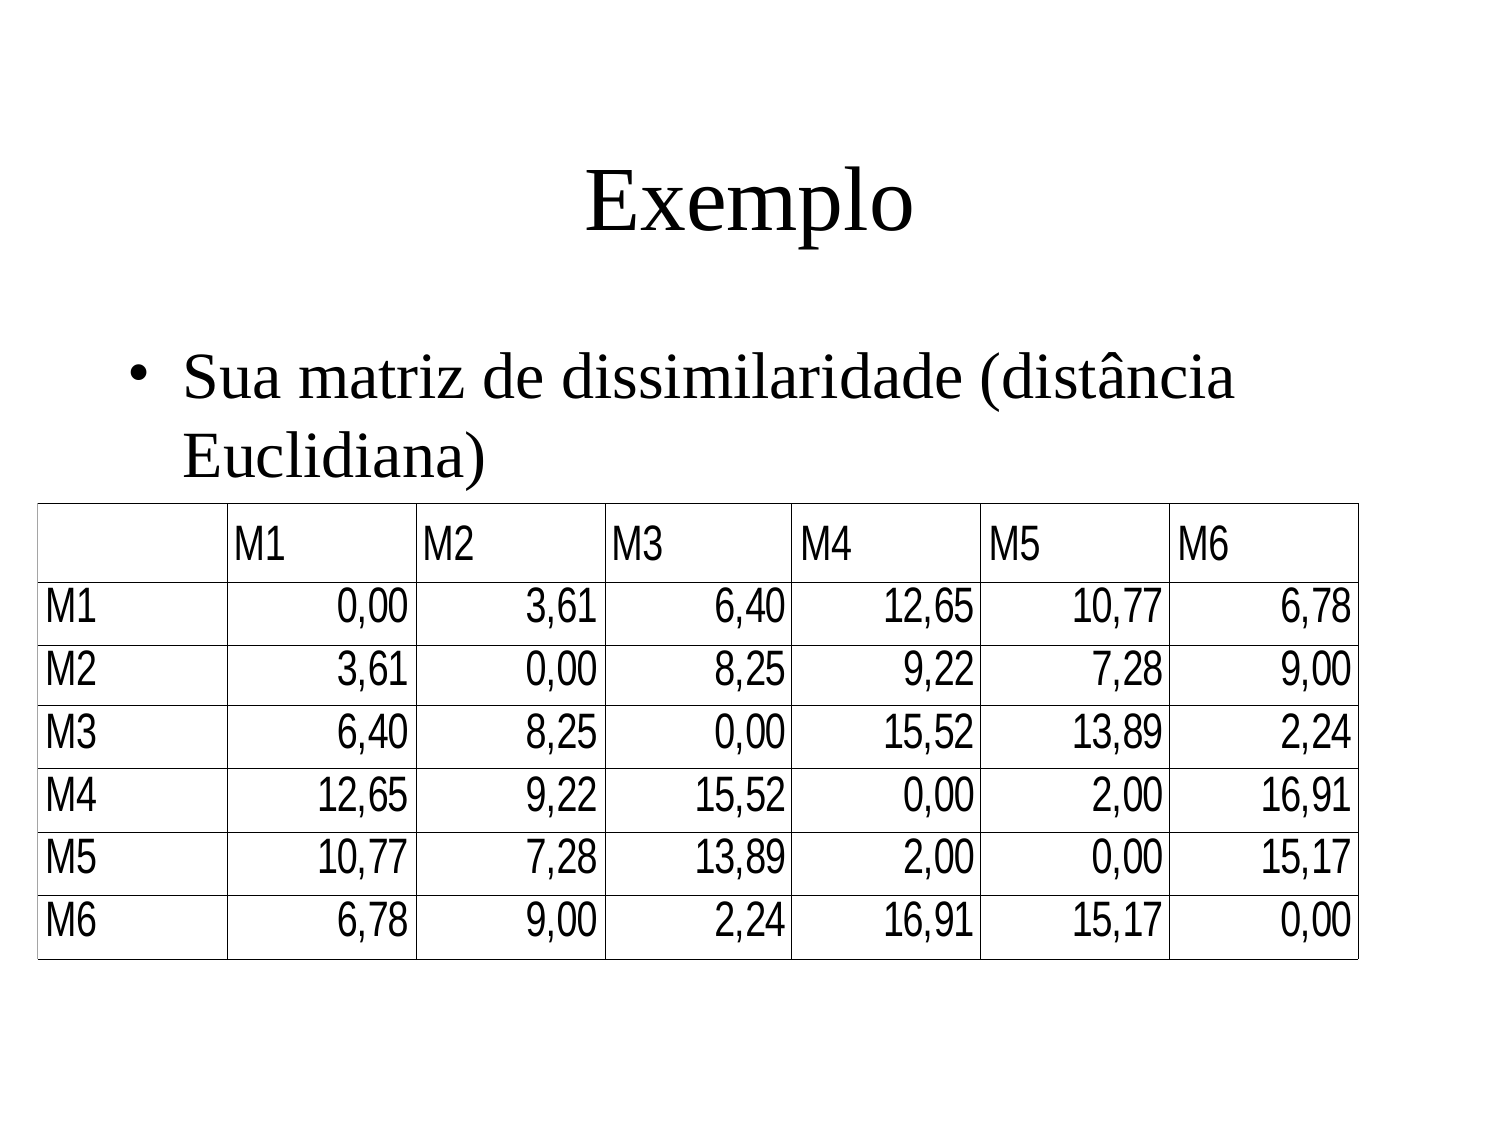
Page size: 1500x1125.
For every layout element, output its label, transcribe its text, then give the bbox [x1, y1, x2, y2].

list Sua matriz de dissimilaridade (distância Euclidiana) [112, 324, 1388, 501]
chart [37, 503, 1363, 963]
title Exemplo [112, 99, 1388, 288]
